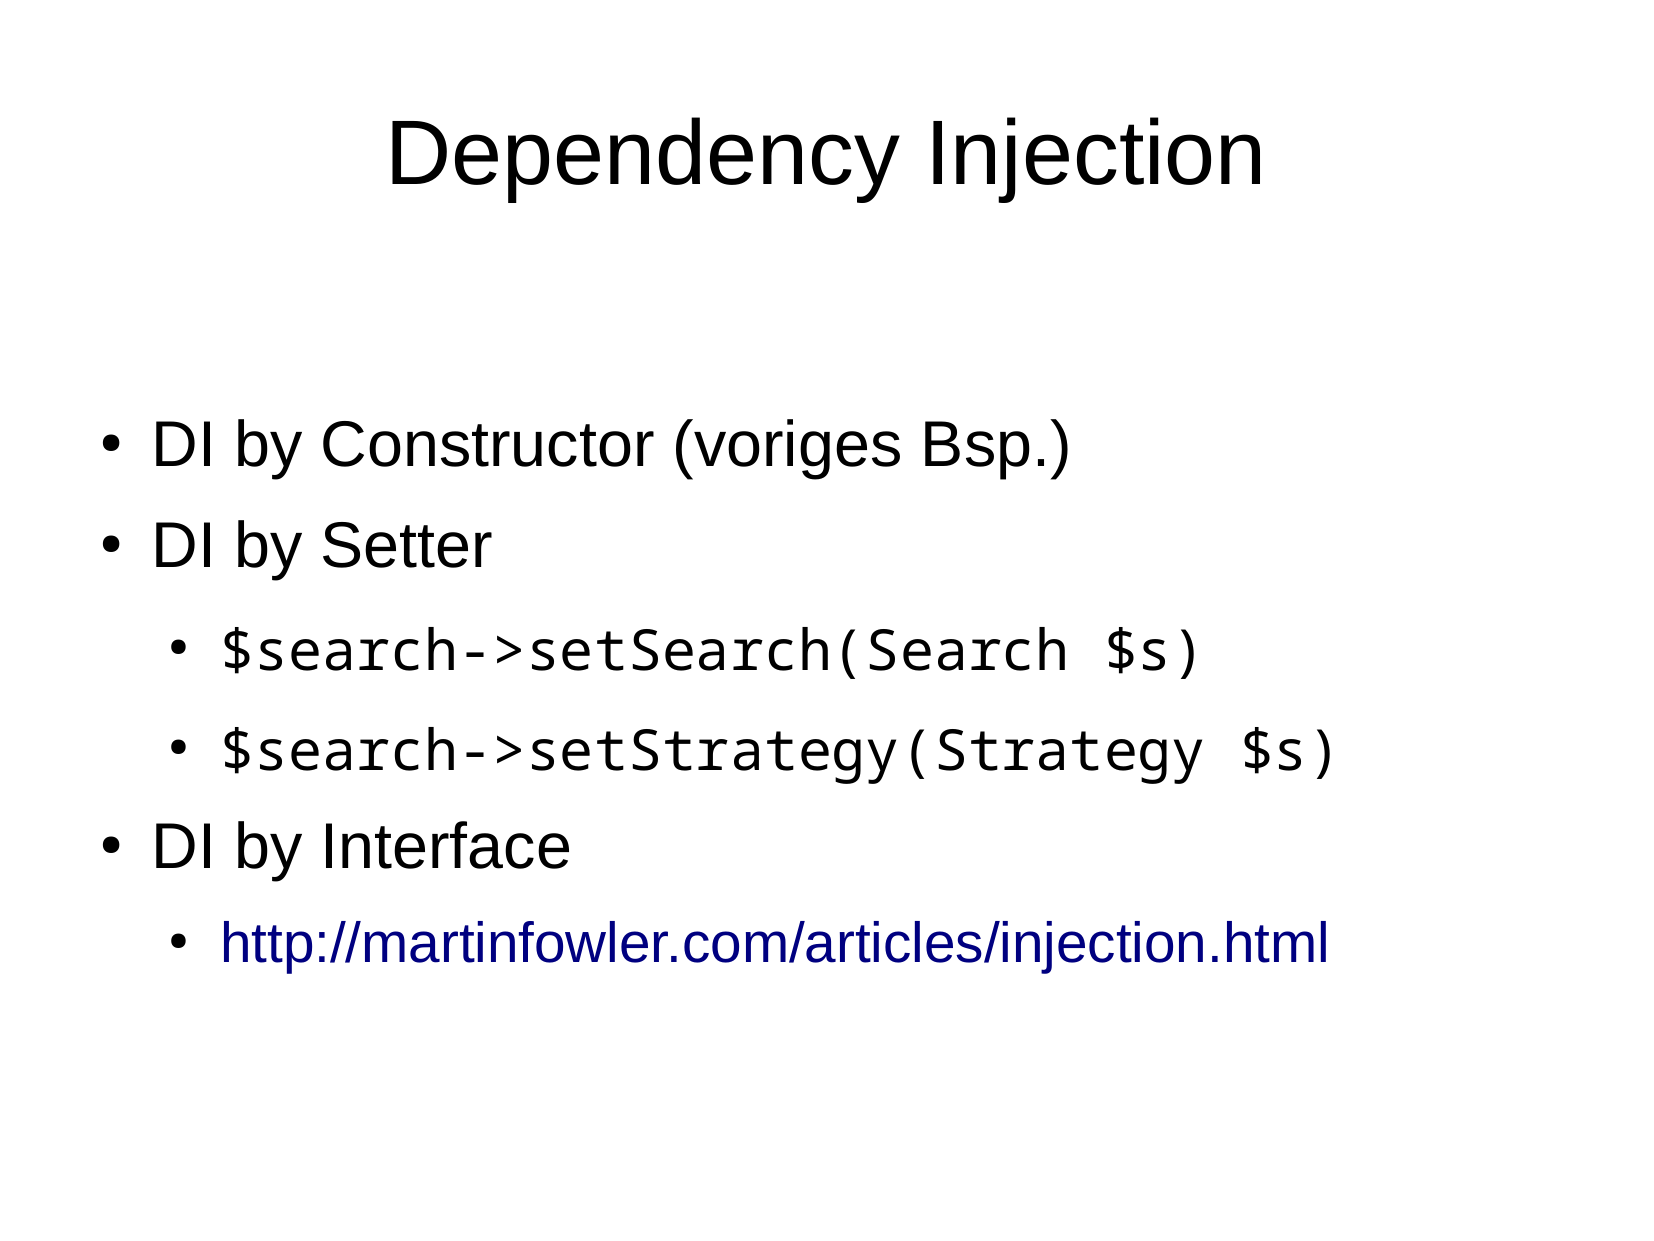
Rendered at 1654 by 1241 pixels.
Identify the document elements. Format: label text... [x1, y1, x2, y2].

title Dependency Injection [82, 49, 1571, 257]
list DI by Constructor (voriges Bsp.) DI by Setter $search->setSearch(Search $s) $search->setStrategy(Strategy $s) DI by Interface http://martinfowler.com/articles/injection.html [82, 408, 1571, 975]
